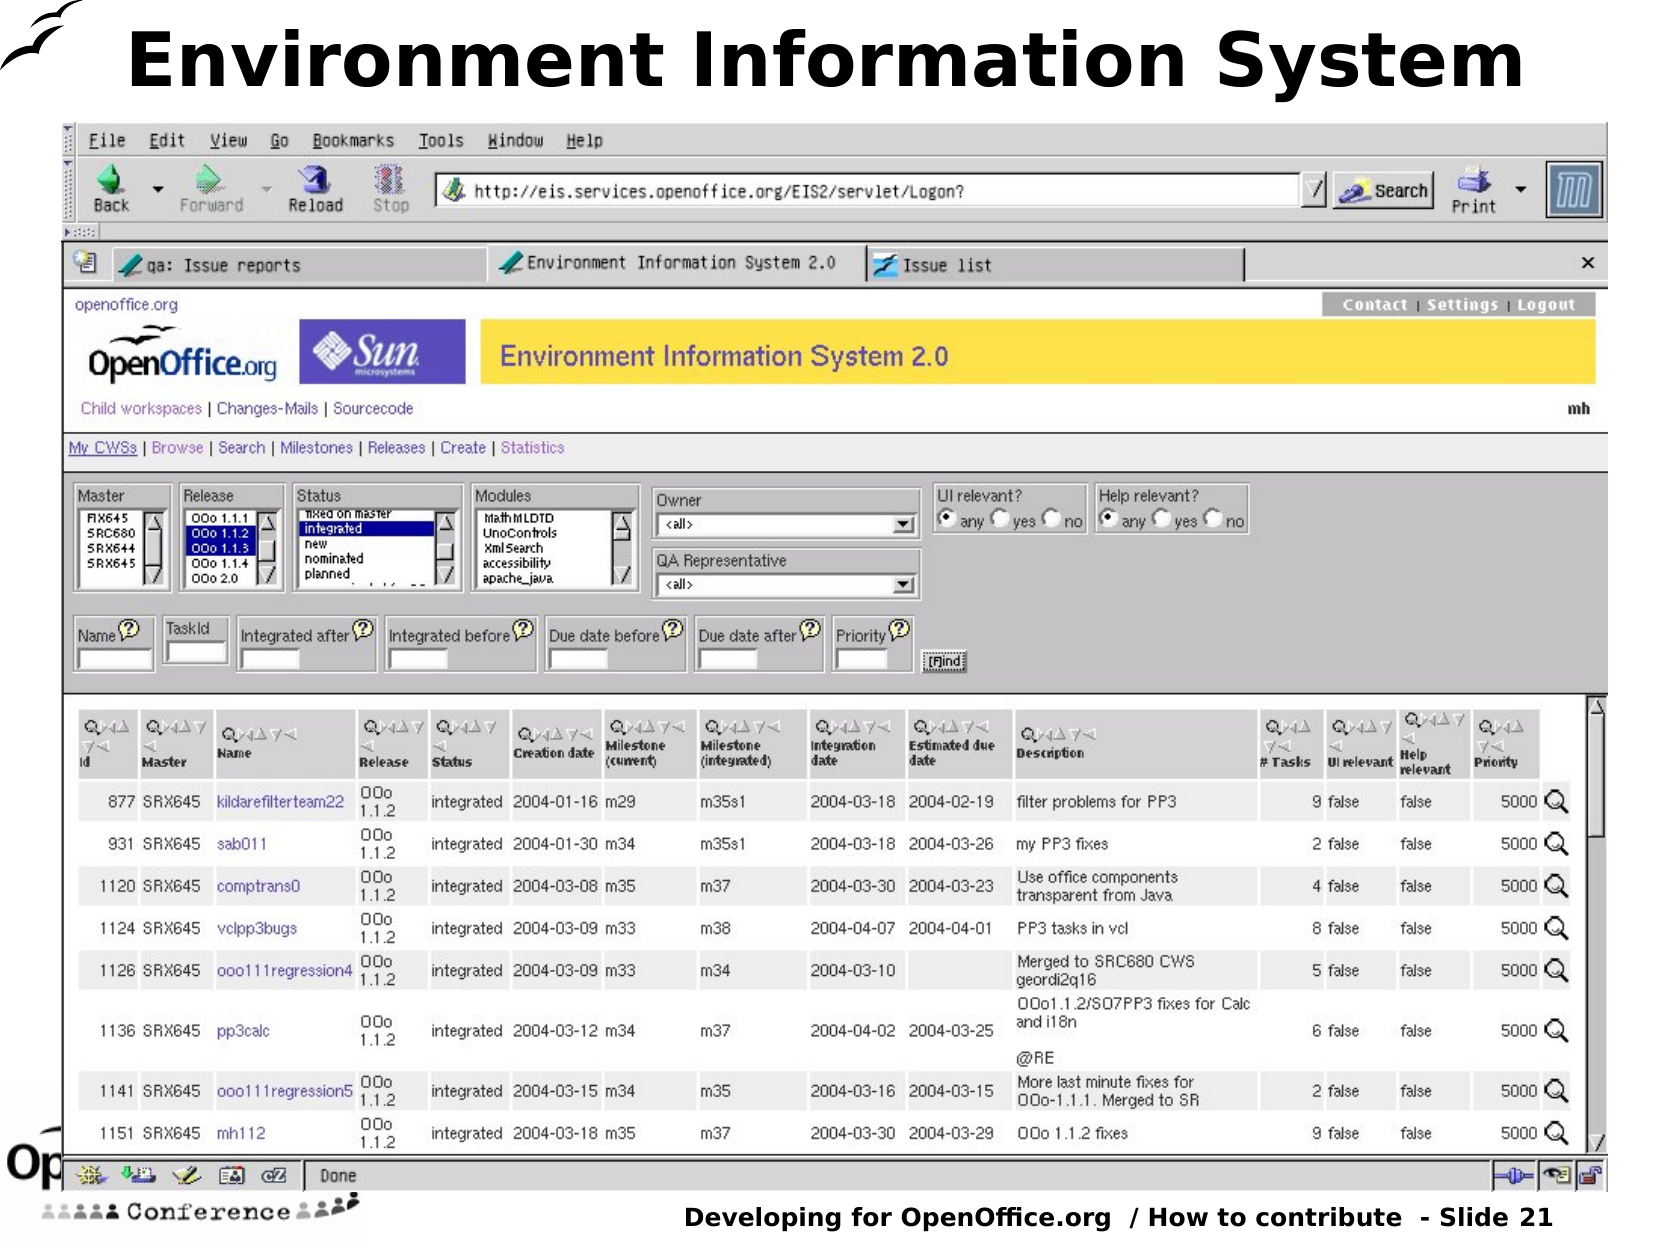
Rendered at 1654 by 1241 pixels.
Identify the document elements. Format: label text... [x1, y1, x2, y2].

picture [0, 122, 1608, 1241]
title Environment Information System [0, 0, 1654, 121]
